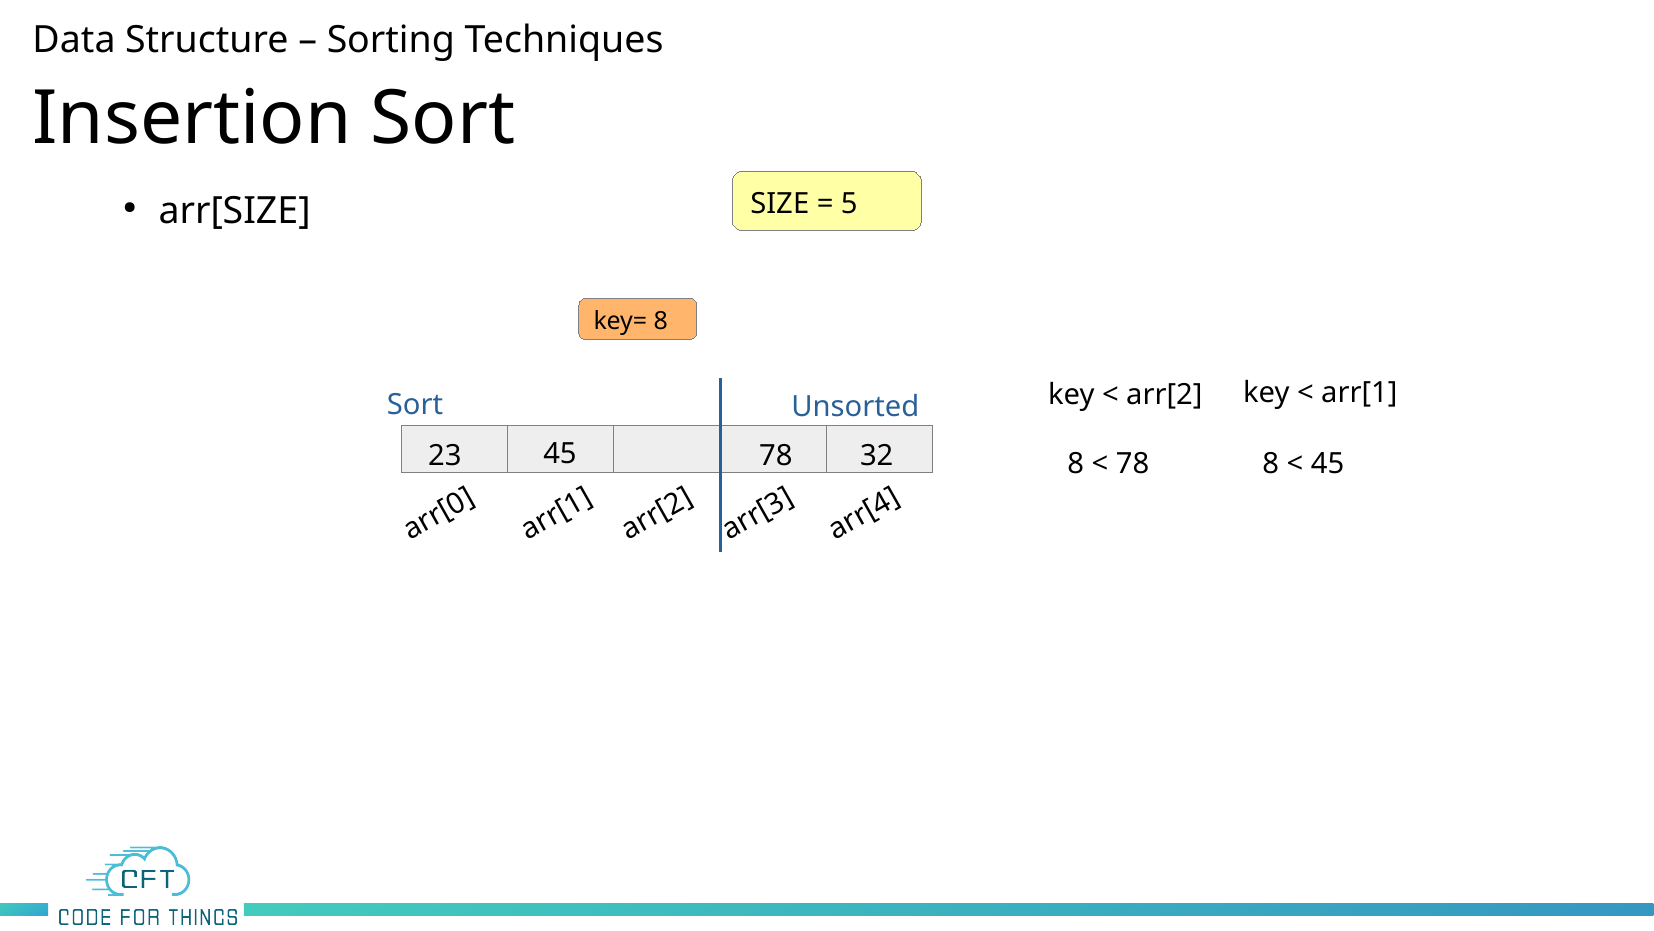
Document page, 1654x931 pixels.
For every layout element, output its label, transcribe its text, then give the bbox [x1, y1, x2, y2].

text_box arr[0] [377, 450, 519, 566]
text_box arr[SIZE] [108, 176, 353, 243]
text_box Unsorted [776, 377, 977, 437]
text_box 23 [413, 427, 481, 477]
text_box key < arr[2] [1033, 365, 1241, 415]
text_box Sort [372, 375, 479, 425]
text_box key= 8 [578, 295, 698, 340]
text_box SIZE = 5 [735, 175, 916, 225]
text_box 8 < 78 [1045, 435, 1204, 485]
text_box [401, 425, 528, 473]
title Data Structure – Sorting Techniques Insertion Sort [32, 12, 1184, 166]
text_box 8 < 45 [1240, 435, 1399, 485]
text_box [732, 171, 922, 231]
text_box 45 [528, 425, 614, 475]
text_box [722, 425, 776, 473]
text_box key < arr[1] [1228, 364, 1436, 414]
picture [59, 846, 237, 925]
text_box arr[2] [596, 450, 719, 566]
text_box arr[1] [495, 461, 632, 587]
text_box [912, 437, 933, 473]
text_box [812, 437, 845, 473]
text_box 32 [845, 437, 912, 477]
text_box arr[4] [806, 450, 957, 587]
text_box arr[3] [696, 455, 839, 566]
text_box arr[2] [722, 475, 733, 499]
text_box [614, 425, 719, 473]
text_box 78 [744, 427, 812, 477]
